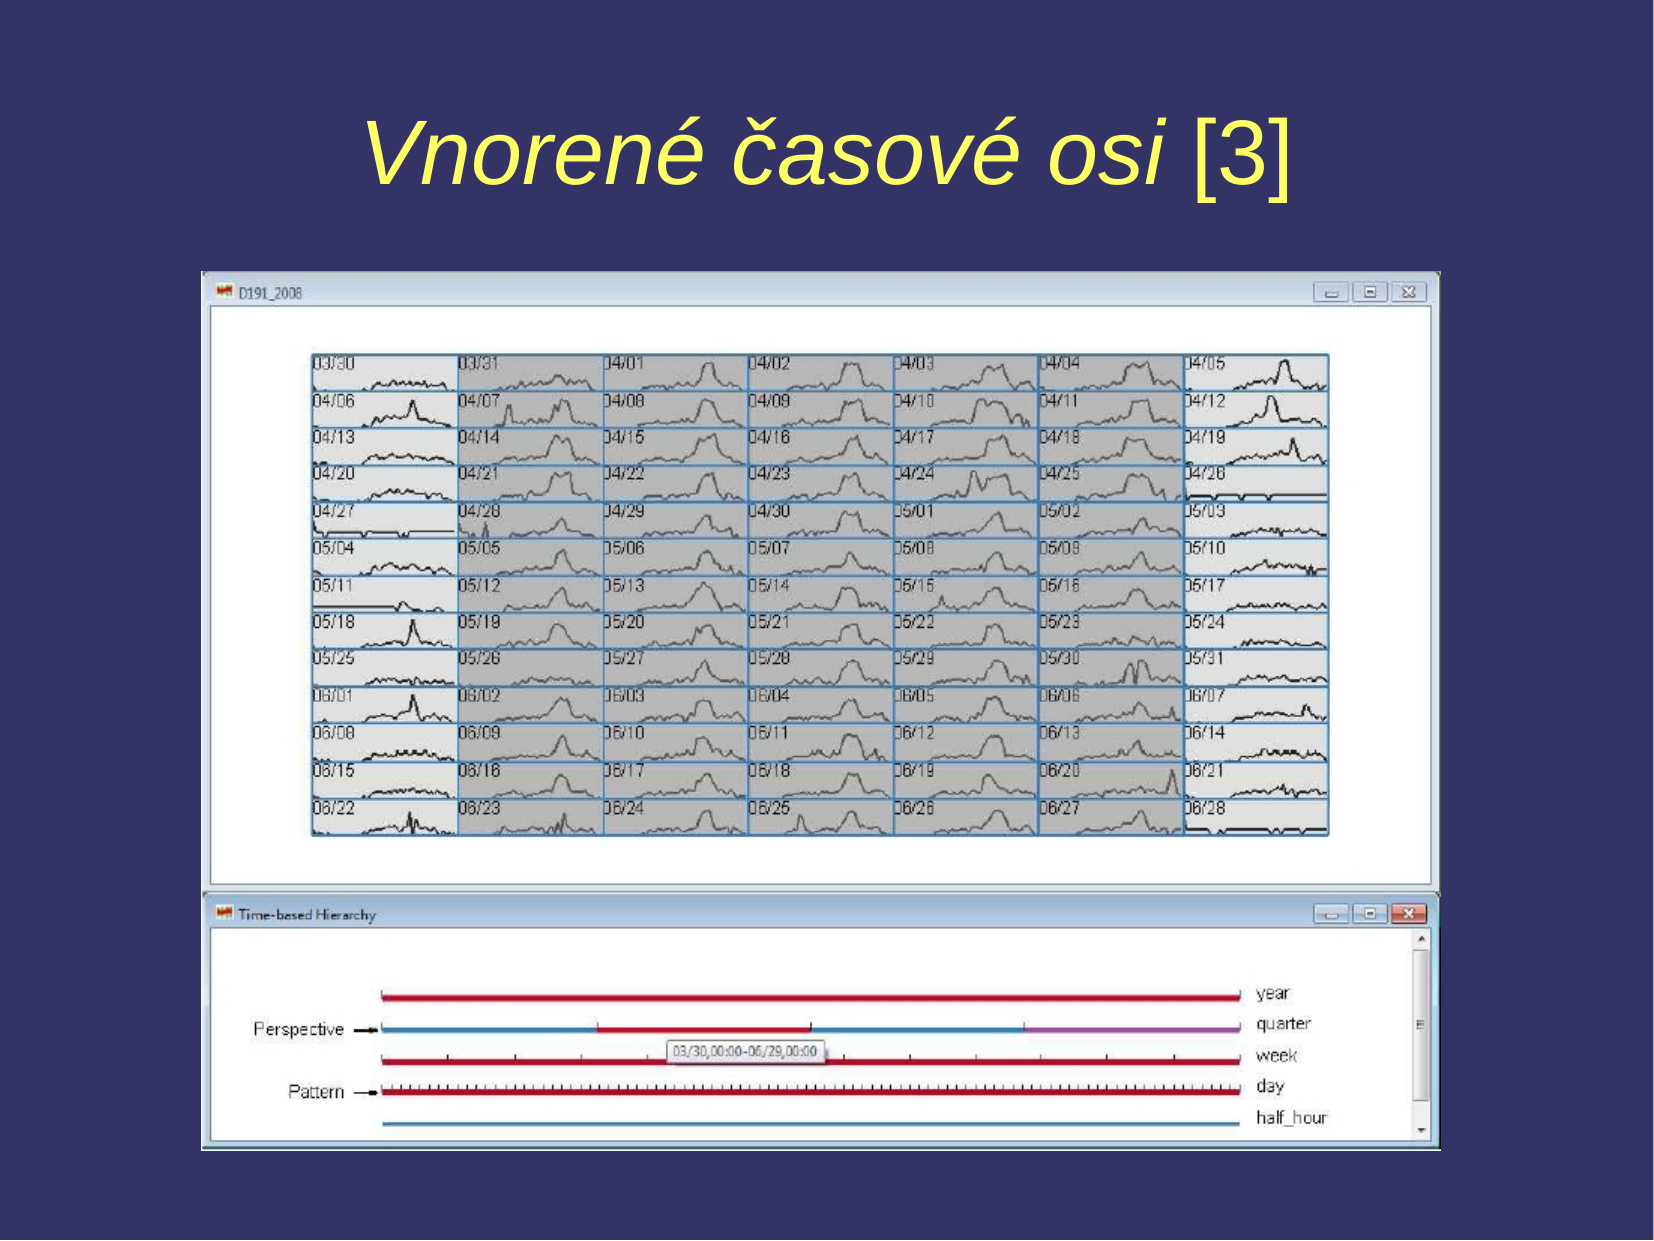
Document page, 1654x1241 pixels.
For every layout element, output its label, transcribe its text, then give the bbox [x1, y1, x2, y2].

picture [201, 271, 1441, 1151]
title Vnorené časové osi [3] [82, 49, 1571, 257]
